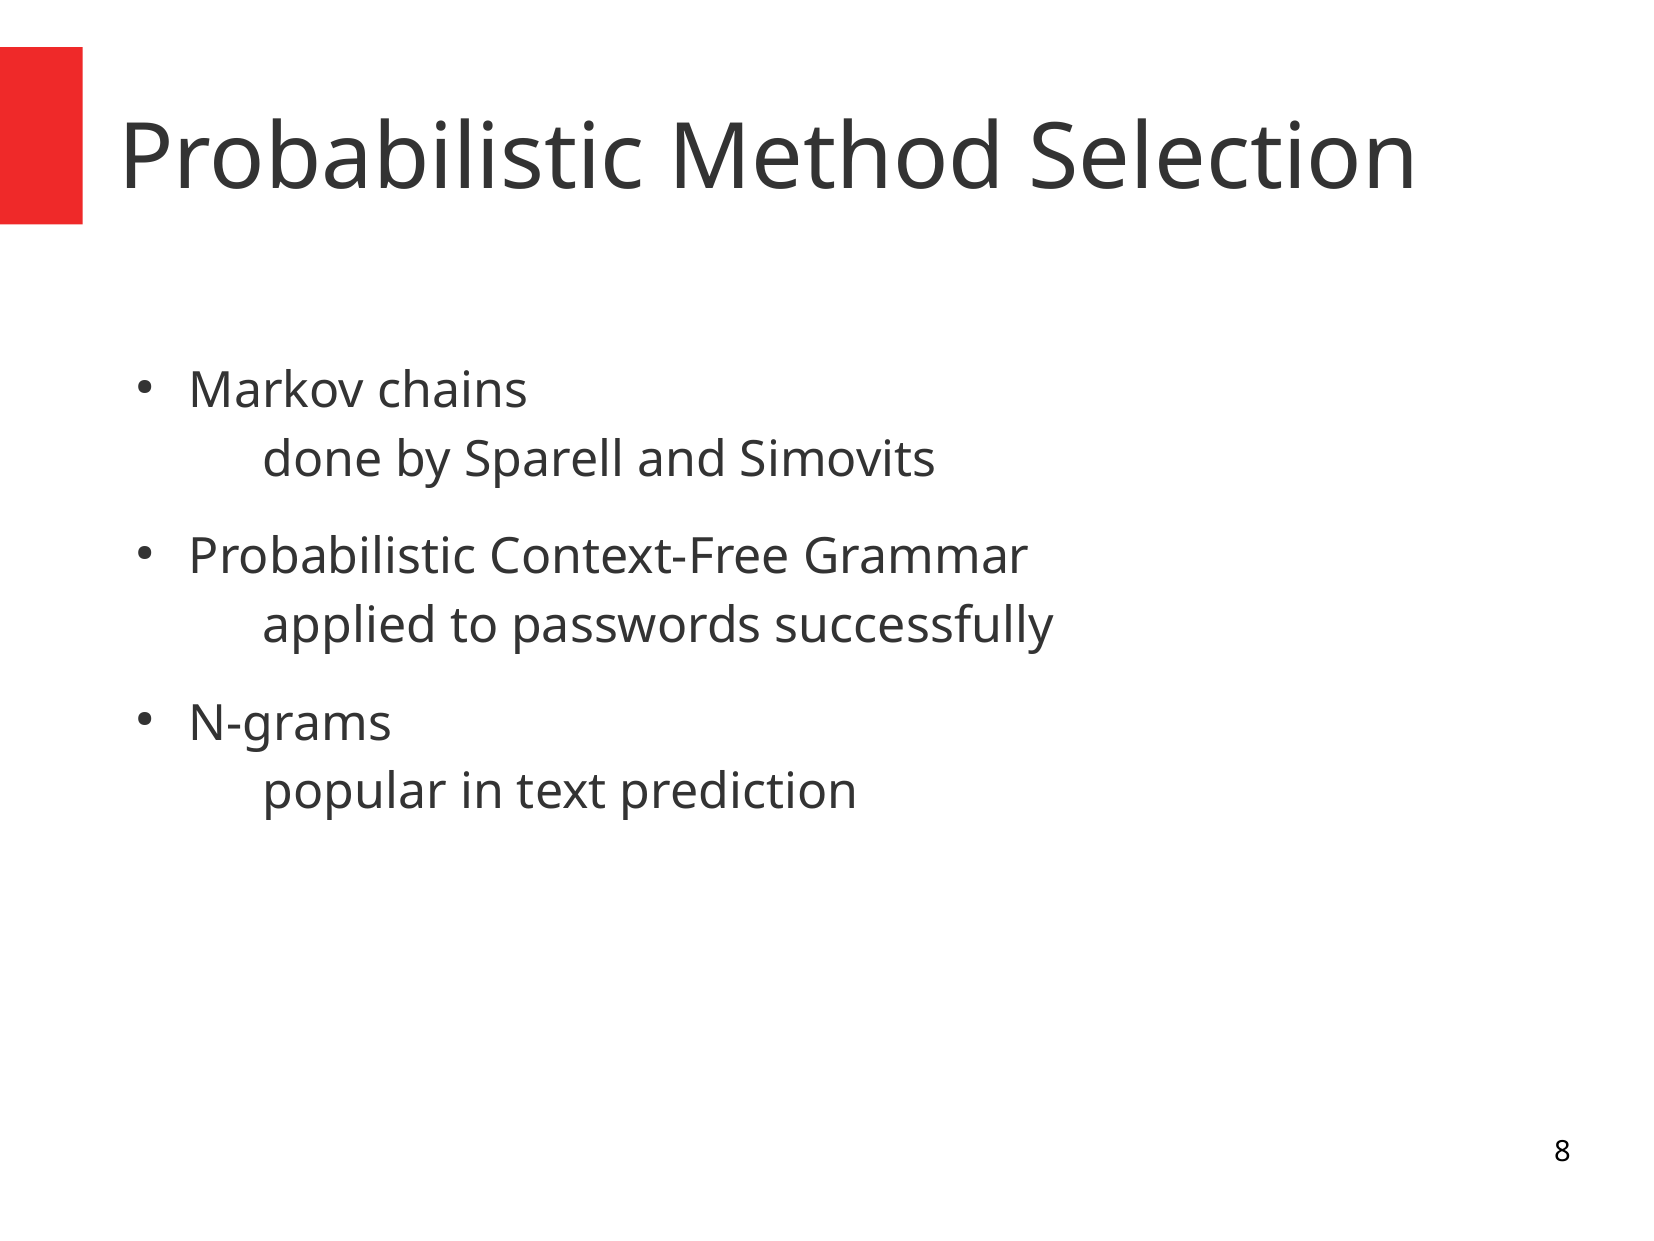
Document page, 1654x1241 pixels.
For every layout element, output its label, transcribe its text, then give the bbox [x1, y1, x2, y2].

list Markov chains done by Sparell and Simovits Probabilistic Context-Free Grammar applied to passwords successfully N-grams popular in text prediction [118, 354, 1536, 1074]
title Probabilistic Method Selection [118, 49, 1571, 257]
